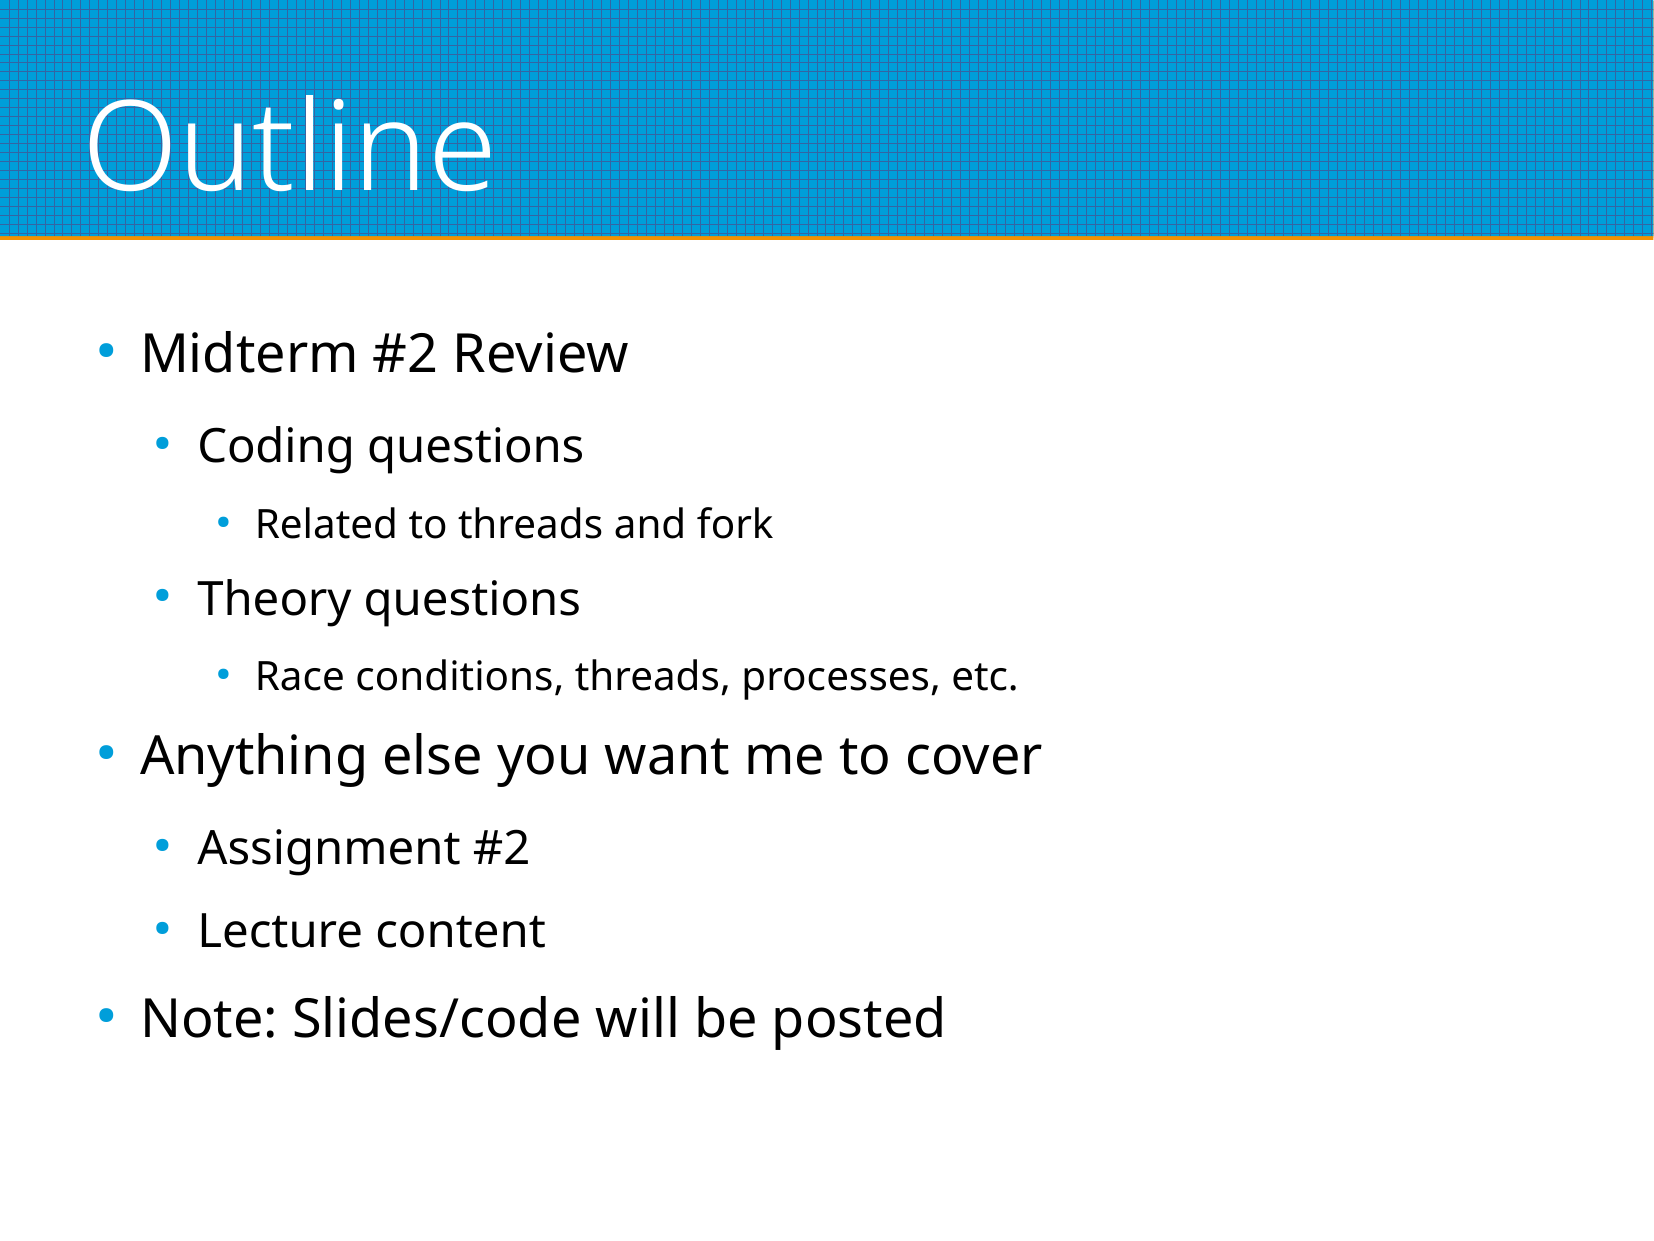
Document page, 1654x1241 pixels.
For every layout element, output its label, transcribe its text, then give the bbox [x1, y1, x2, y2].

title Outline [82, 19, 1571, 227]
list Midterm #2 Review Coding questions Related to threads and fork Theory questions Race conditions, threads, processes, etc. Anything else you want me to cover Assignment #2 Lecture content Note: Slides/code will be posted [82, 314, 1563, 1063]
